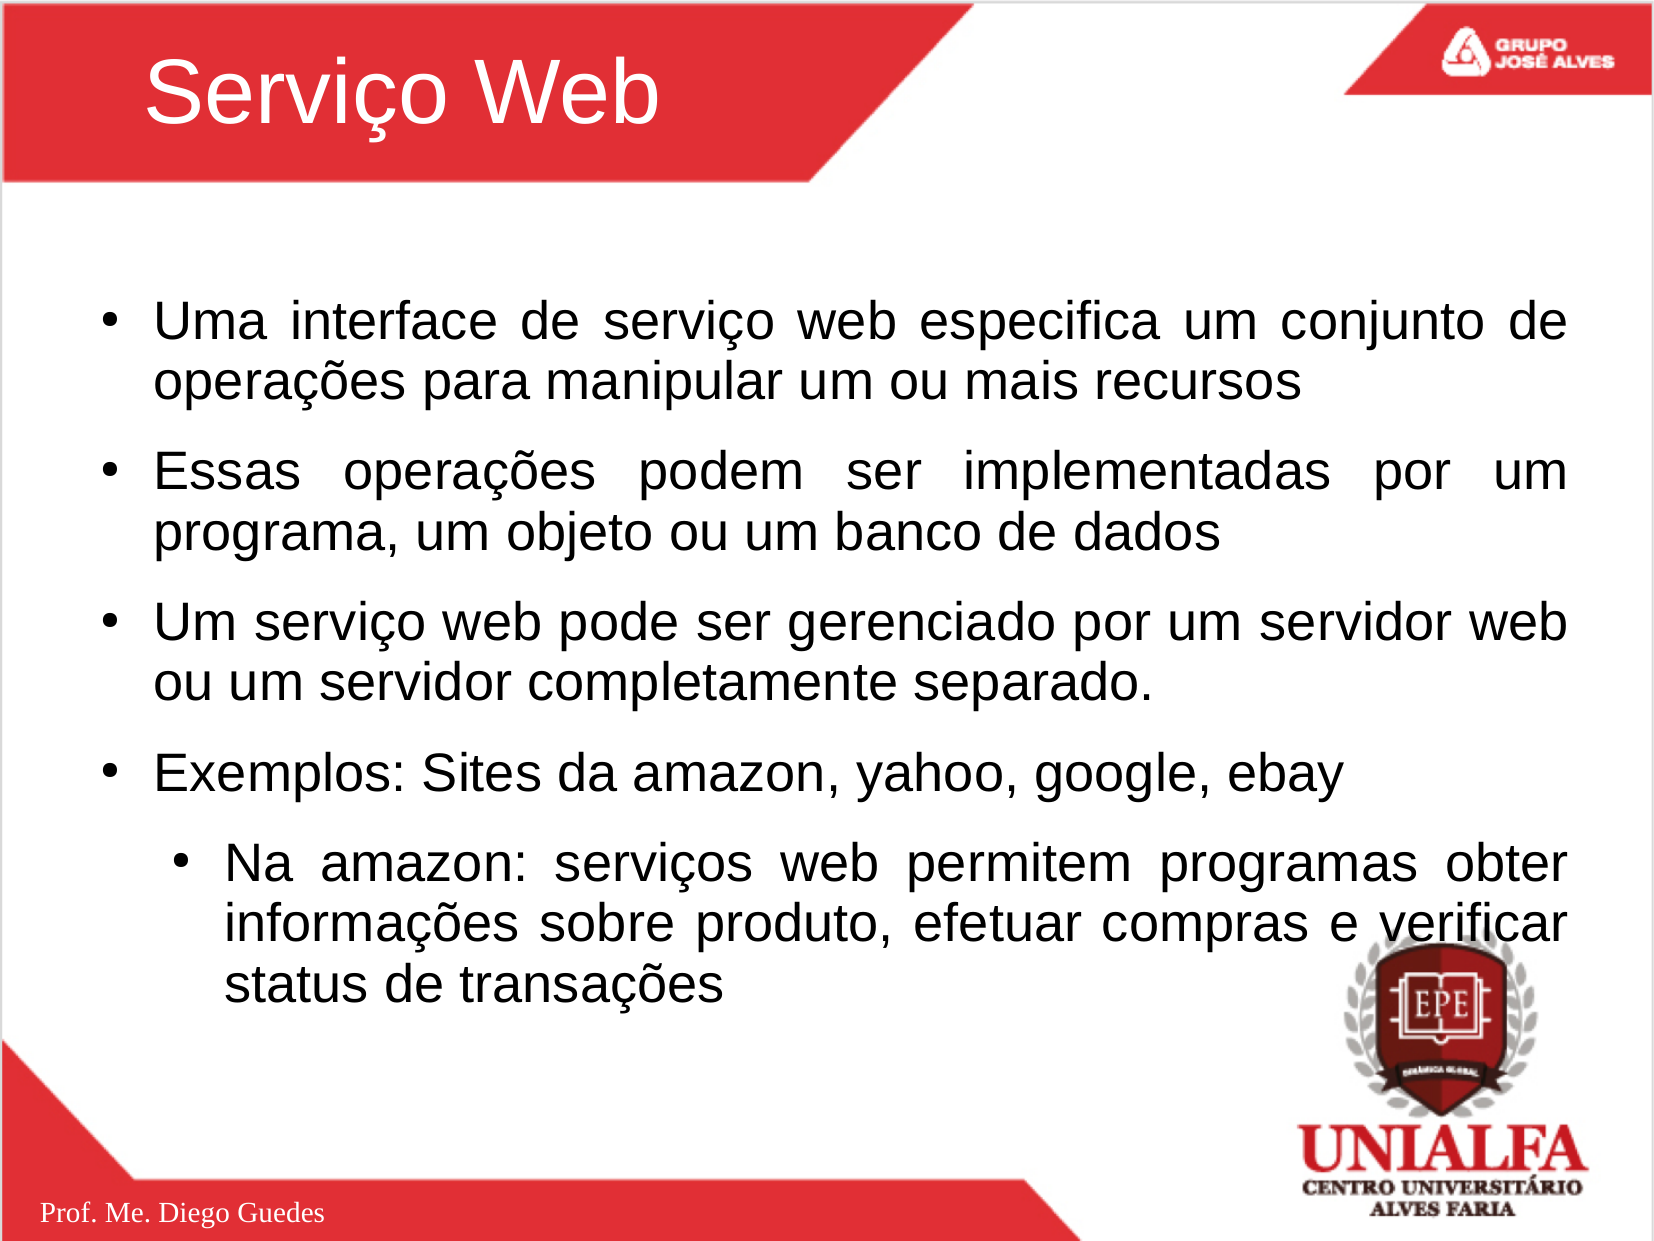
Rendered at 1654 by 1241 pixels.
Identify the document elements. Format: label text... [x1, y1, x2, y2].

picture [0, 0, 1654, 1241]
list Uma interface de serviço web especifica um conjunto de operações para manipular um ou mais recursos Essas operações podem ser implementadas por um programa, um objeto ou um banco de dados Um serviço web pode ser gerenciado por um servidor web ou um servidor completamente separado. Exemplos: Sites da amazon, yahoo, google, ebay Na amazon: serviços web permitem programas obter informações sobre produto, efetuar compras e verificar status de transações [82, 290, 1571, 1109]
title Serviço Web [6, 11, 799, 174]
